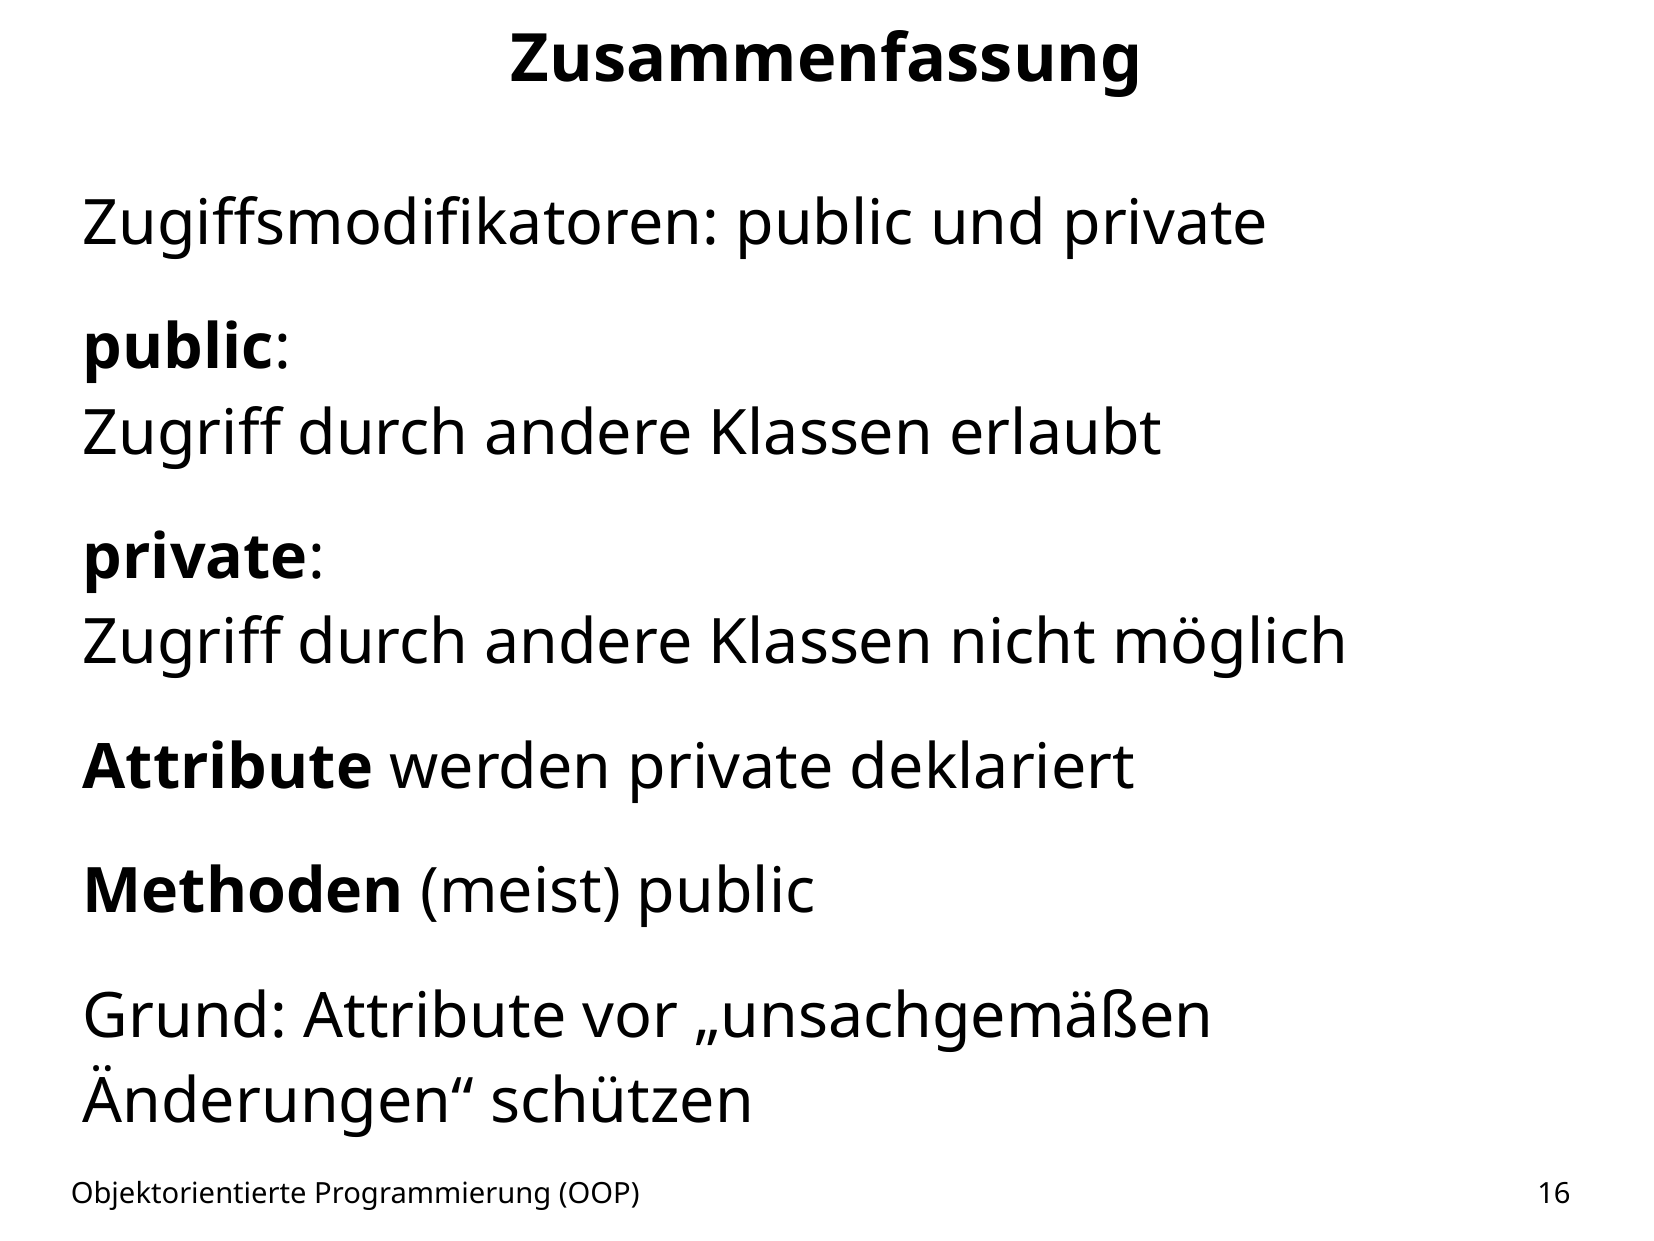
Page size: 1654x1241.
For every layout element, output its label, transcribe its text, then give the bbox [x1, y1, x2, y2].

title Zusammenfassung [0, 5, 1654, 107]
list Zugiffsmodifikatoren: public und private public: Zugriff durch andere Klassen erlaubt private: Zugriff durch andere Klassen nicht möglich Attribute werden private deklariert Methoden (meist) public Grund: Attribute vor „unsachgemäßen Änderungen“ schützen [82, 177, 1548, 1146]
